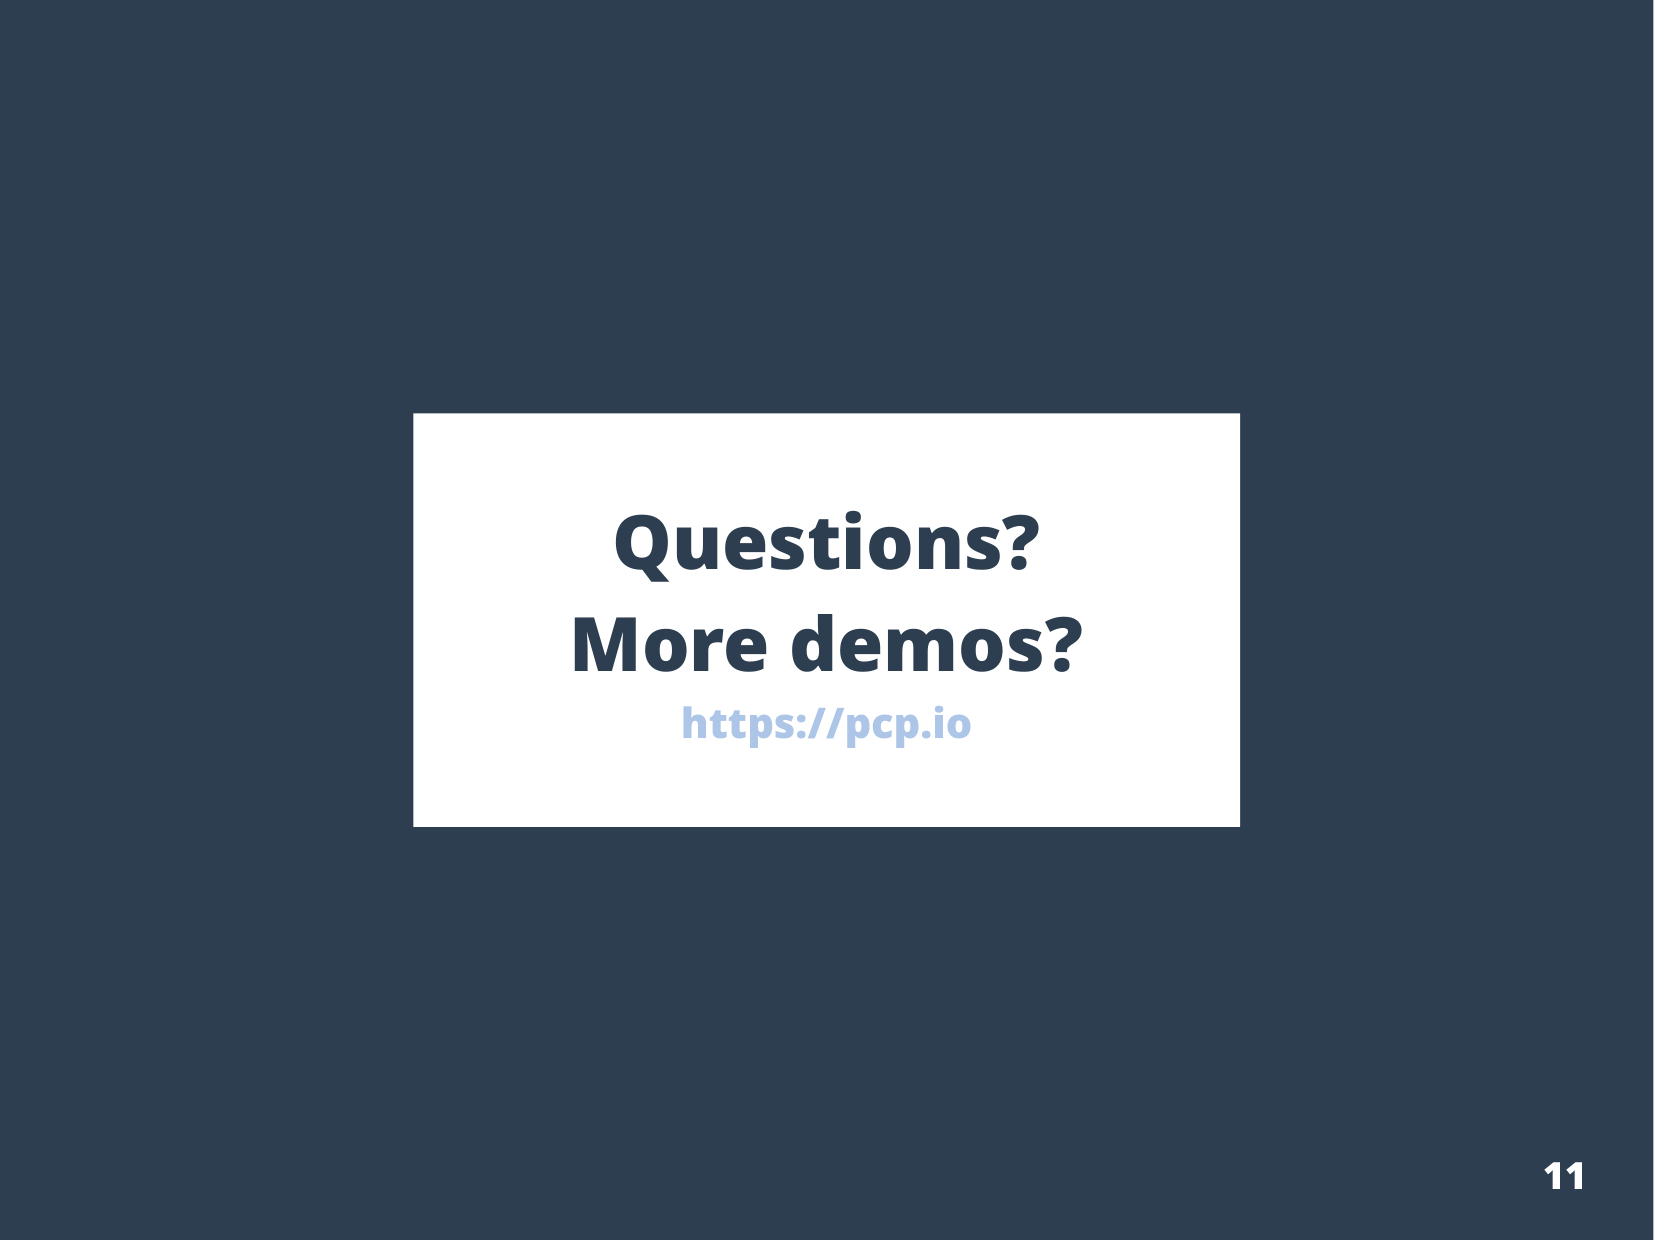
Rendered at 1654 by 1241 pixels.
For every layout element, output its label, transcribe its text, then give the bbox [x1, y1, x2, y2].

title Questions? More demos? https://pcp.io [442, 442, 1211, 798]
